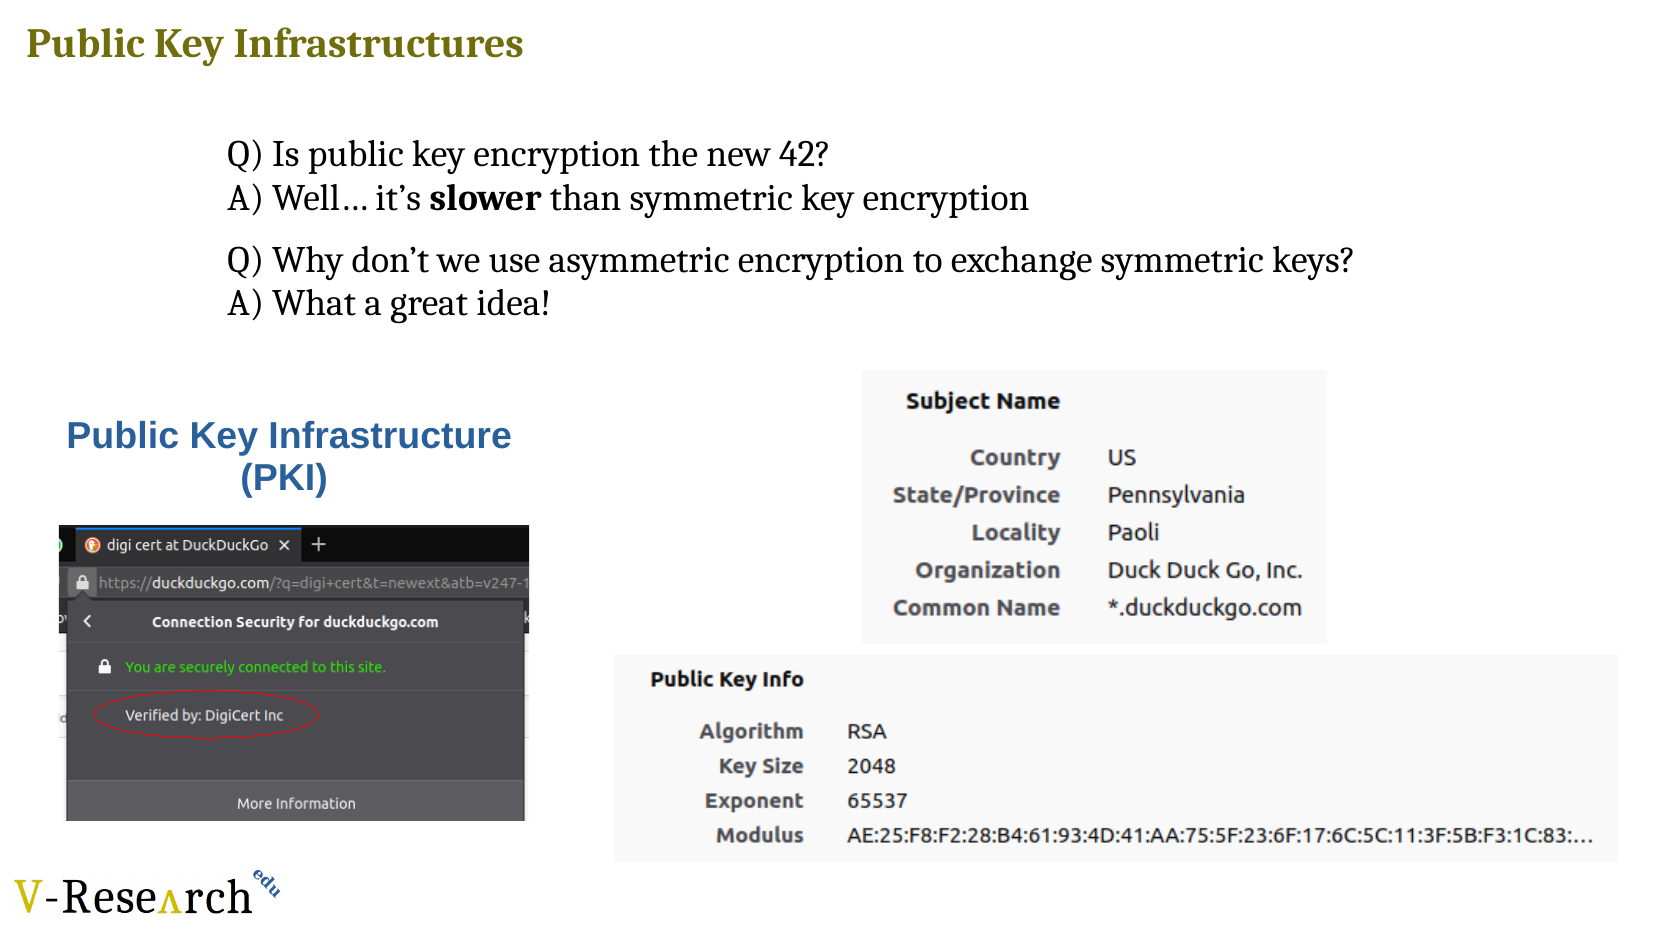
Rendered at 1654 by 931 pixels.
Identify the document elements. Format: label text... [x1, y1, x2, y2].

text_box edu [222, 847, 333, 931]
picture [11, 876, 255, 916]
picture [862, 370, 1327, 644]
picture [614, 655, 1618, 863]
text_box Q) Is public key encryption the new 42? A) Well… it’s slower than symmetric key encryption Q) Why don’t we use asymmetric encryption to exchange symmetric keys? A) What a great idea! [212, 125, 1424, 337]
picture [58, 525, 530, 821]
text_box Public Key Infrastructures [11, 12, 1193, 77]
text_box Public Key Infrastructure (PKI) [35, 407, 544, 507]
